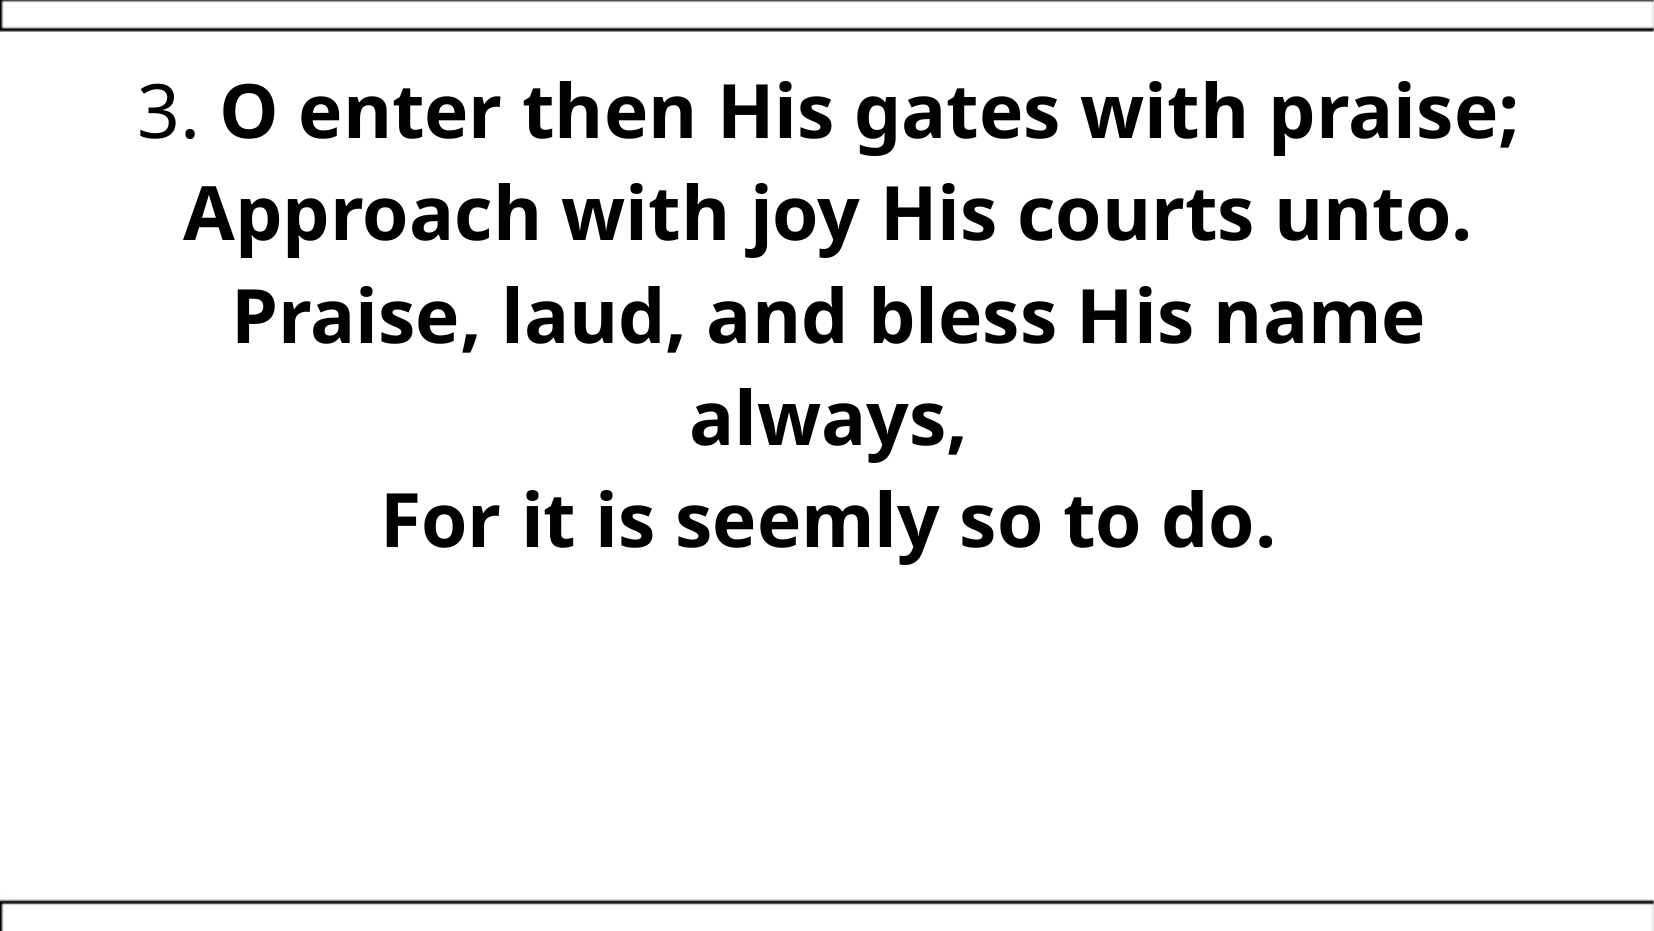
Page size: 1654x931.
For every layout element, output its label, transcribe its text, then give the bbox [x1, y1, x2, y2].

picture [0, 0, 1654, 931]
text_box 3. O enter then His gates with praise; Approach with joy His courts unto. Praise, laud, and bless His name always, For it is seemly so to do. [109, 50, 1550, 466]
